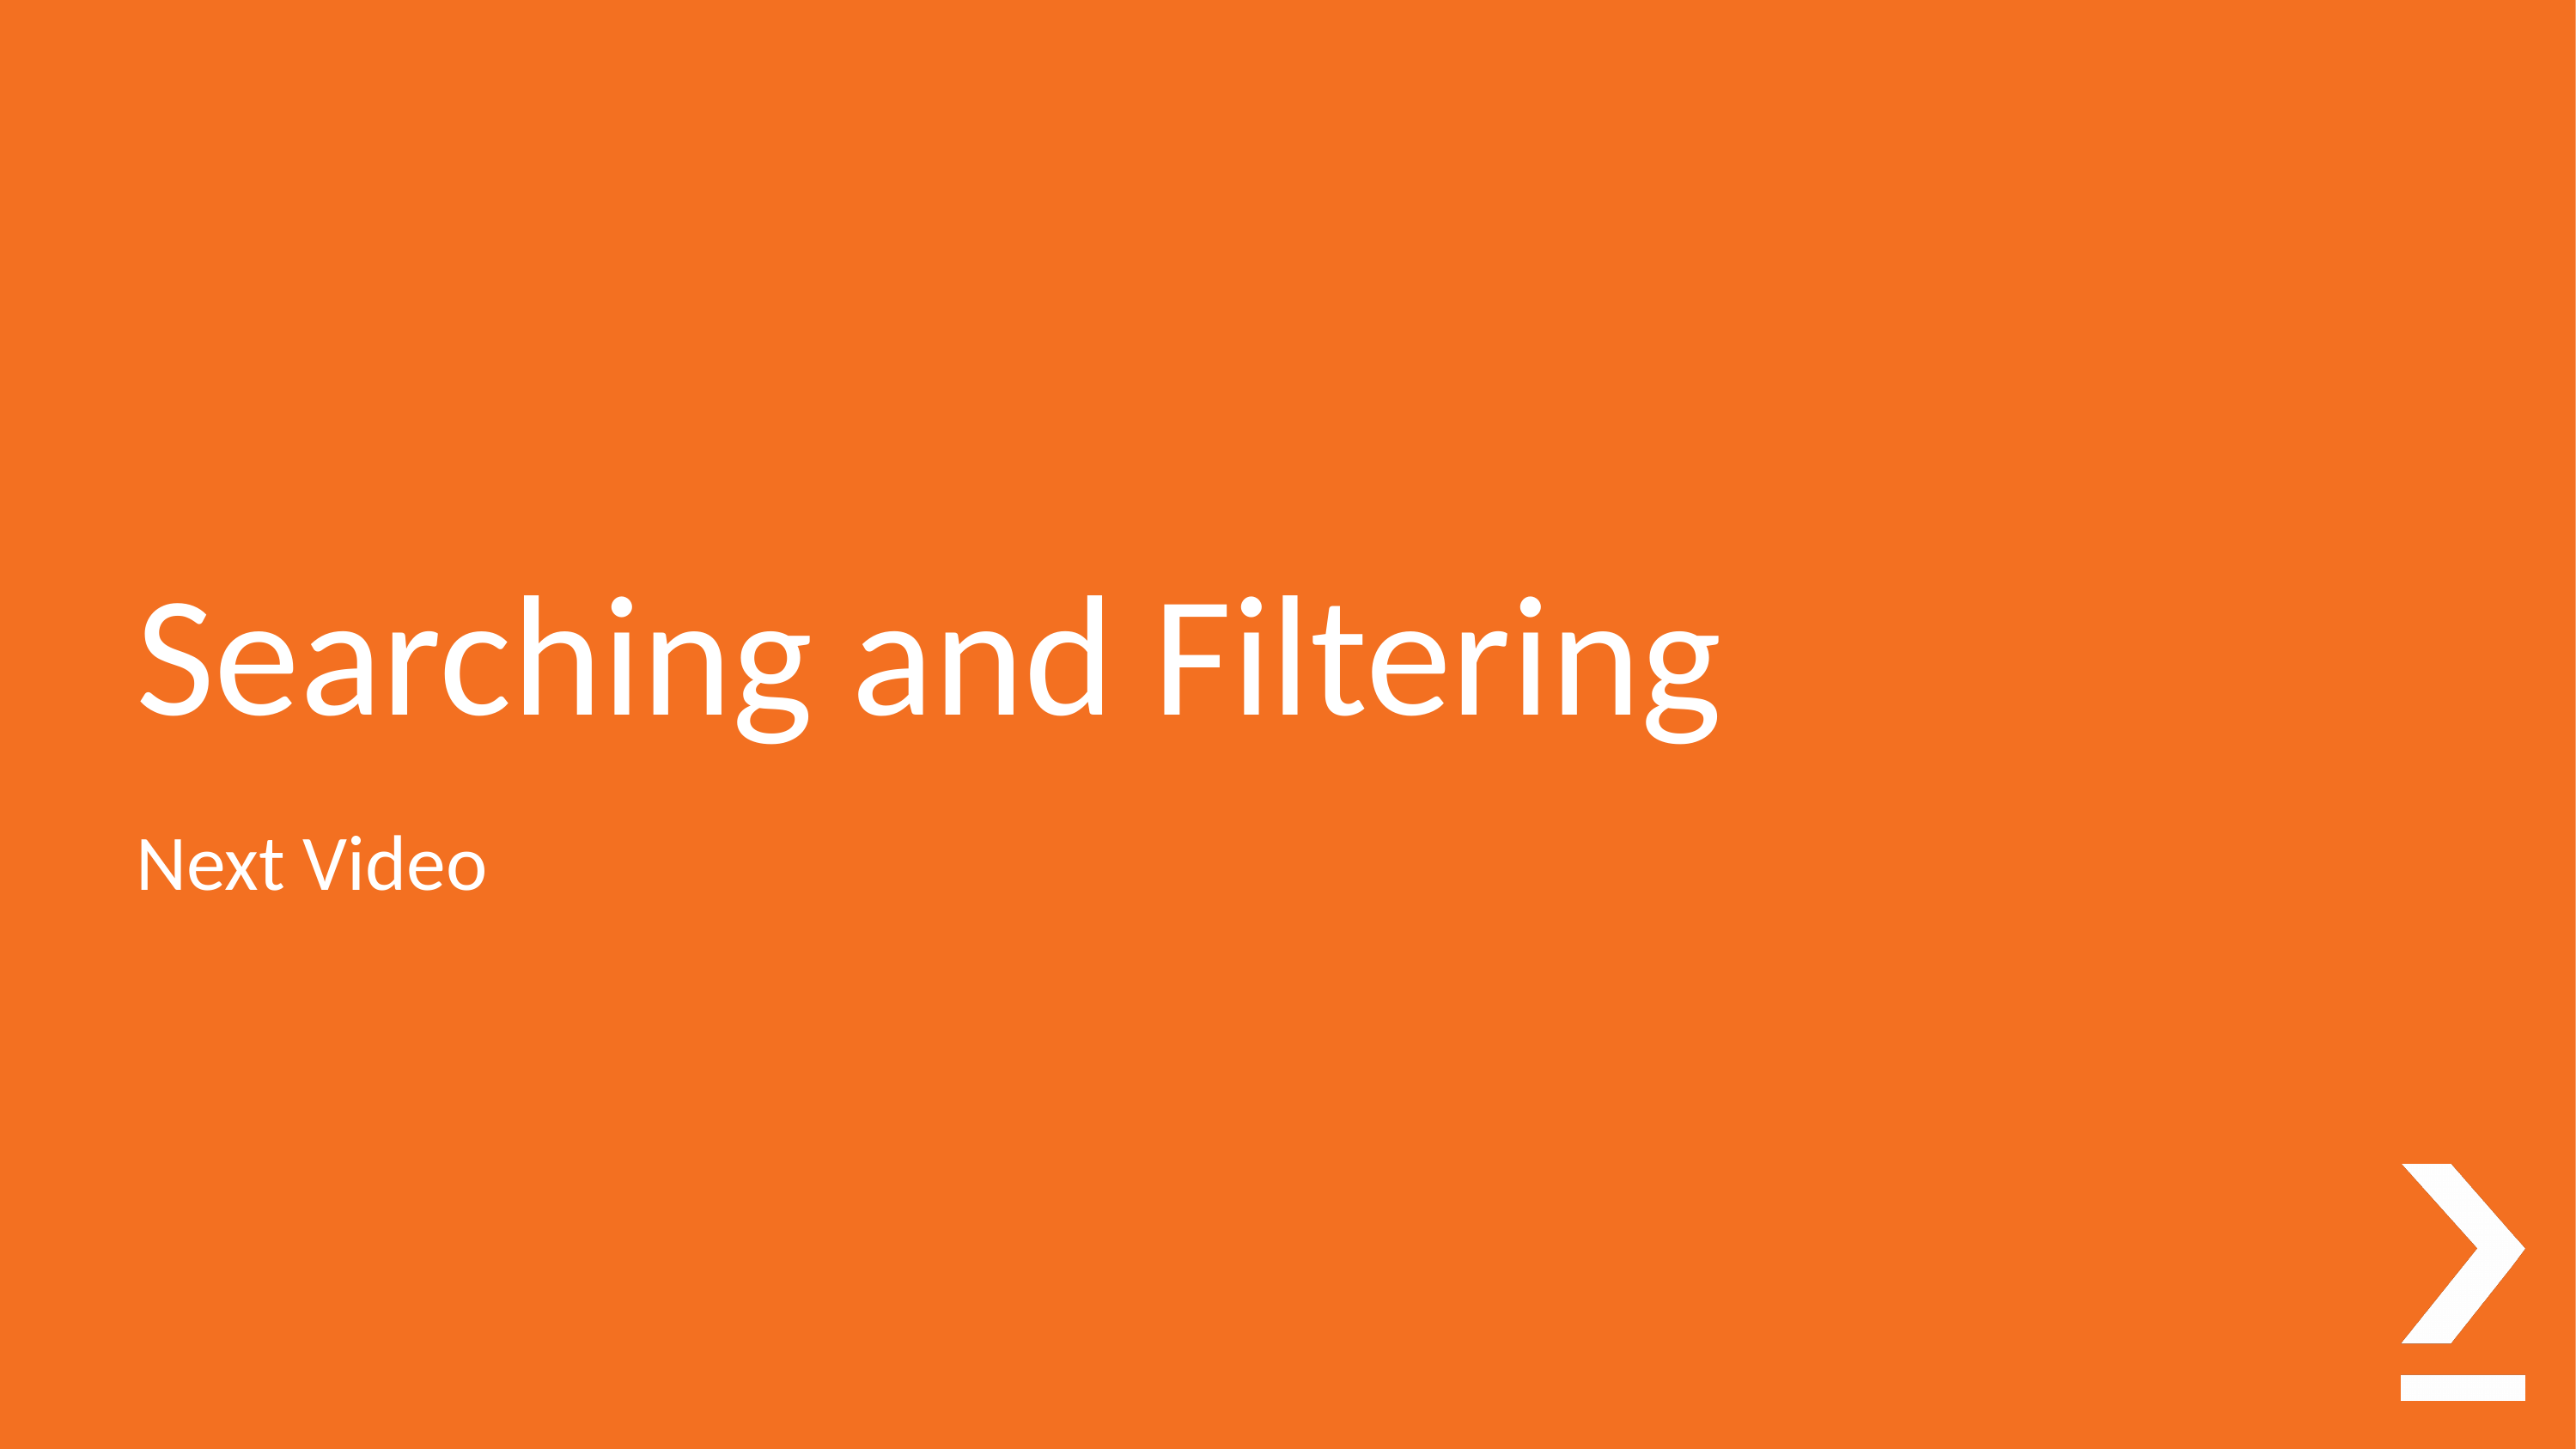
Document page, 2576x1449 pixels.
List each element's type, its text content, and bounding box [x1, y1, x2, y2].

picture [2401, 1164, 2525, 1401]
subtitle Next Video [110, 785, 2427, 908]
title Searching and Filtering [110, 512, 2427, 776]
